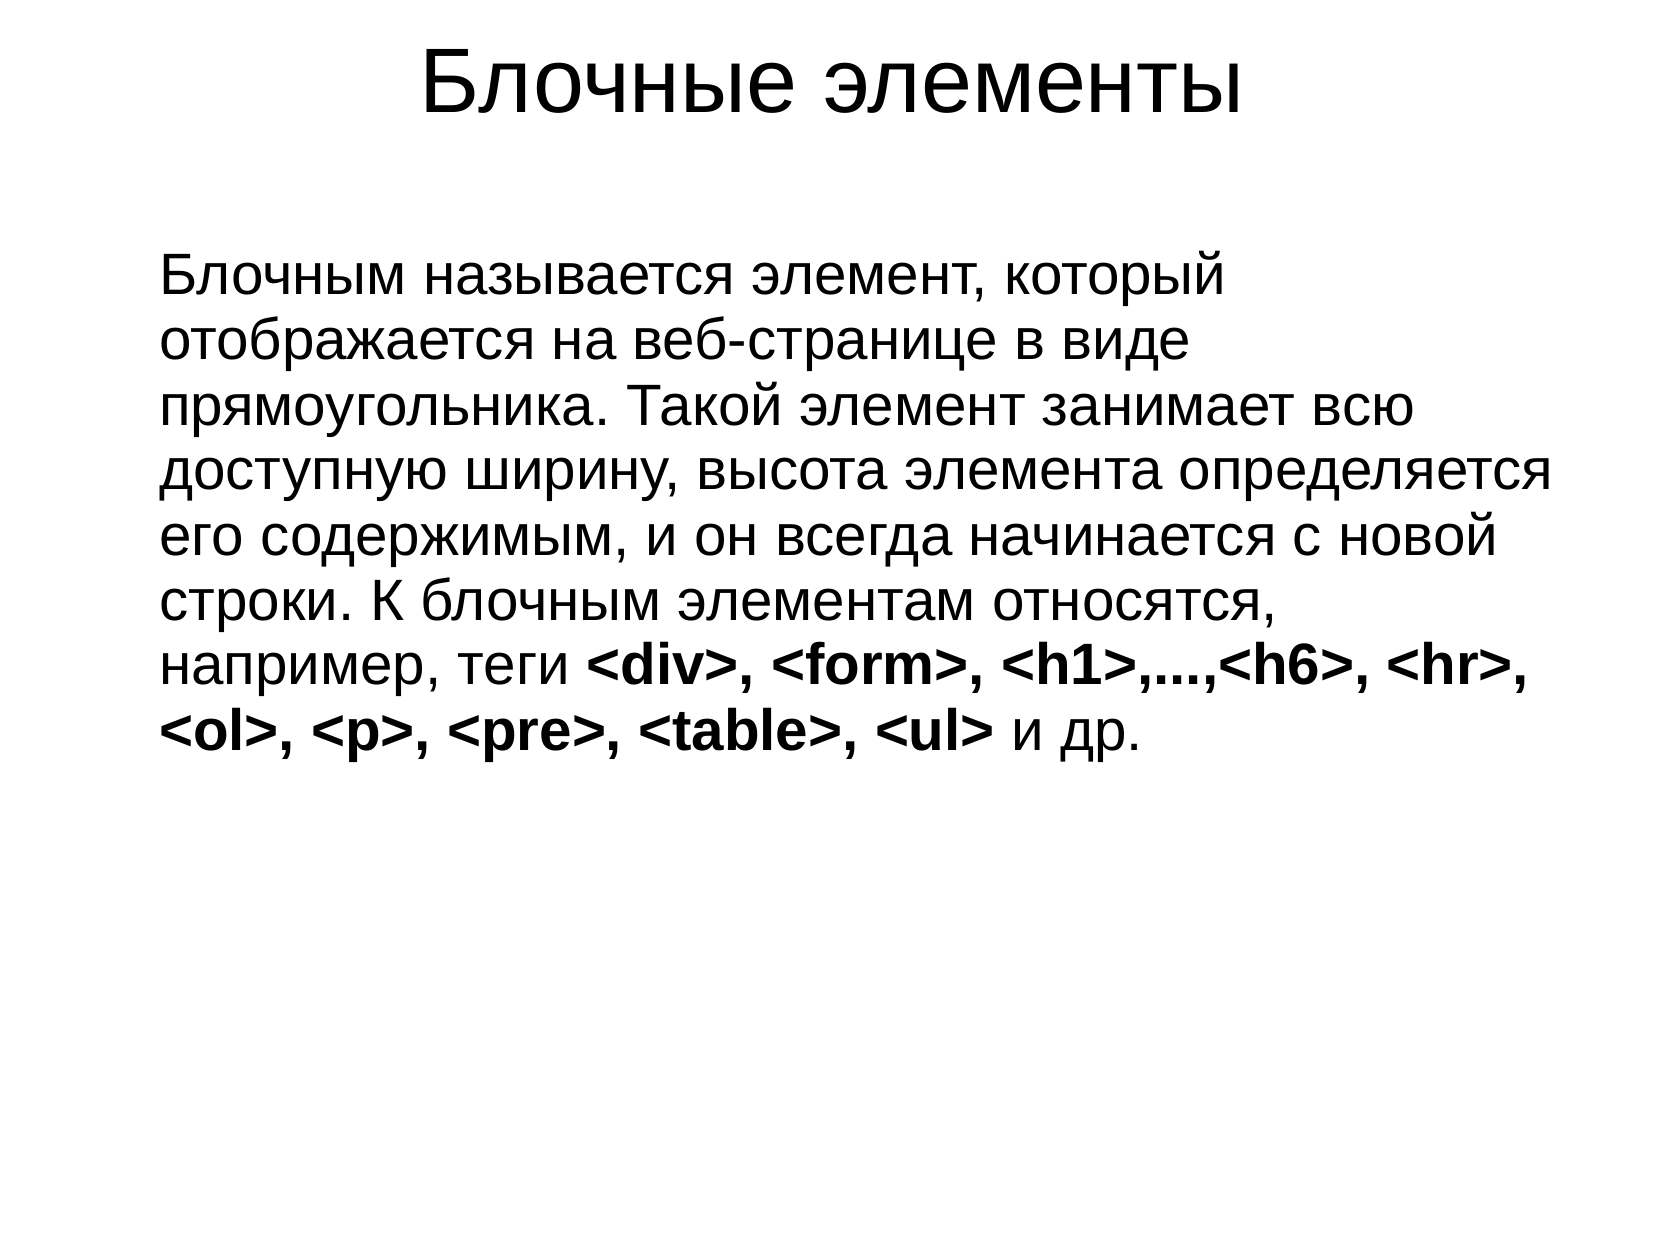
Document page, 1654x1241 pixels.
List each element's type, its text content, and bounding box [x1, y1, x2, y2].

title Блочные элементы [88, 29, 1577, 133]
list Блочным называется элемент, который отображается на веб-странице в виде прямоугольника. Такой элемент занимает всю доступную ширину, высота элемента определяется его содержимым, и он всегда начинается с новой строки. К блочным элементам относятся, например, теги <div>, <form>, <h1>,...,<h6>, <hr>, <ol>, <p>, <pre>, <table>, <ul> и др. [88, 147, 1577, 1123]
